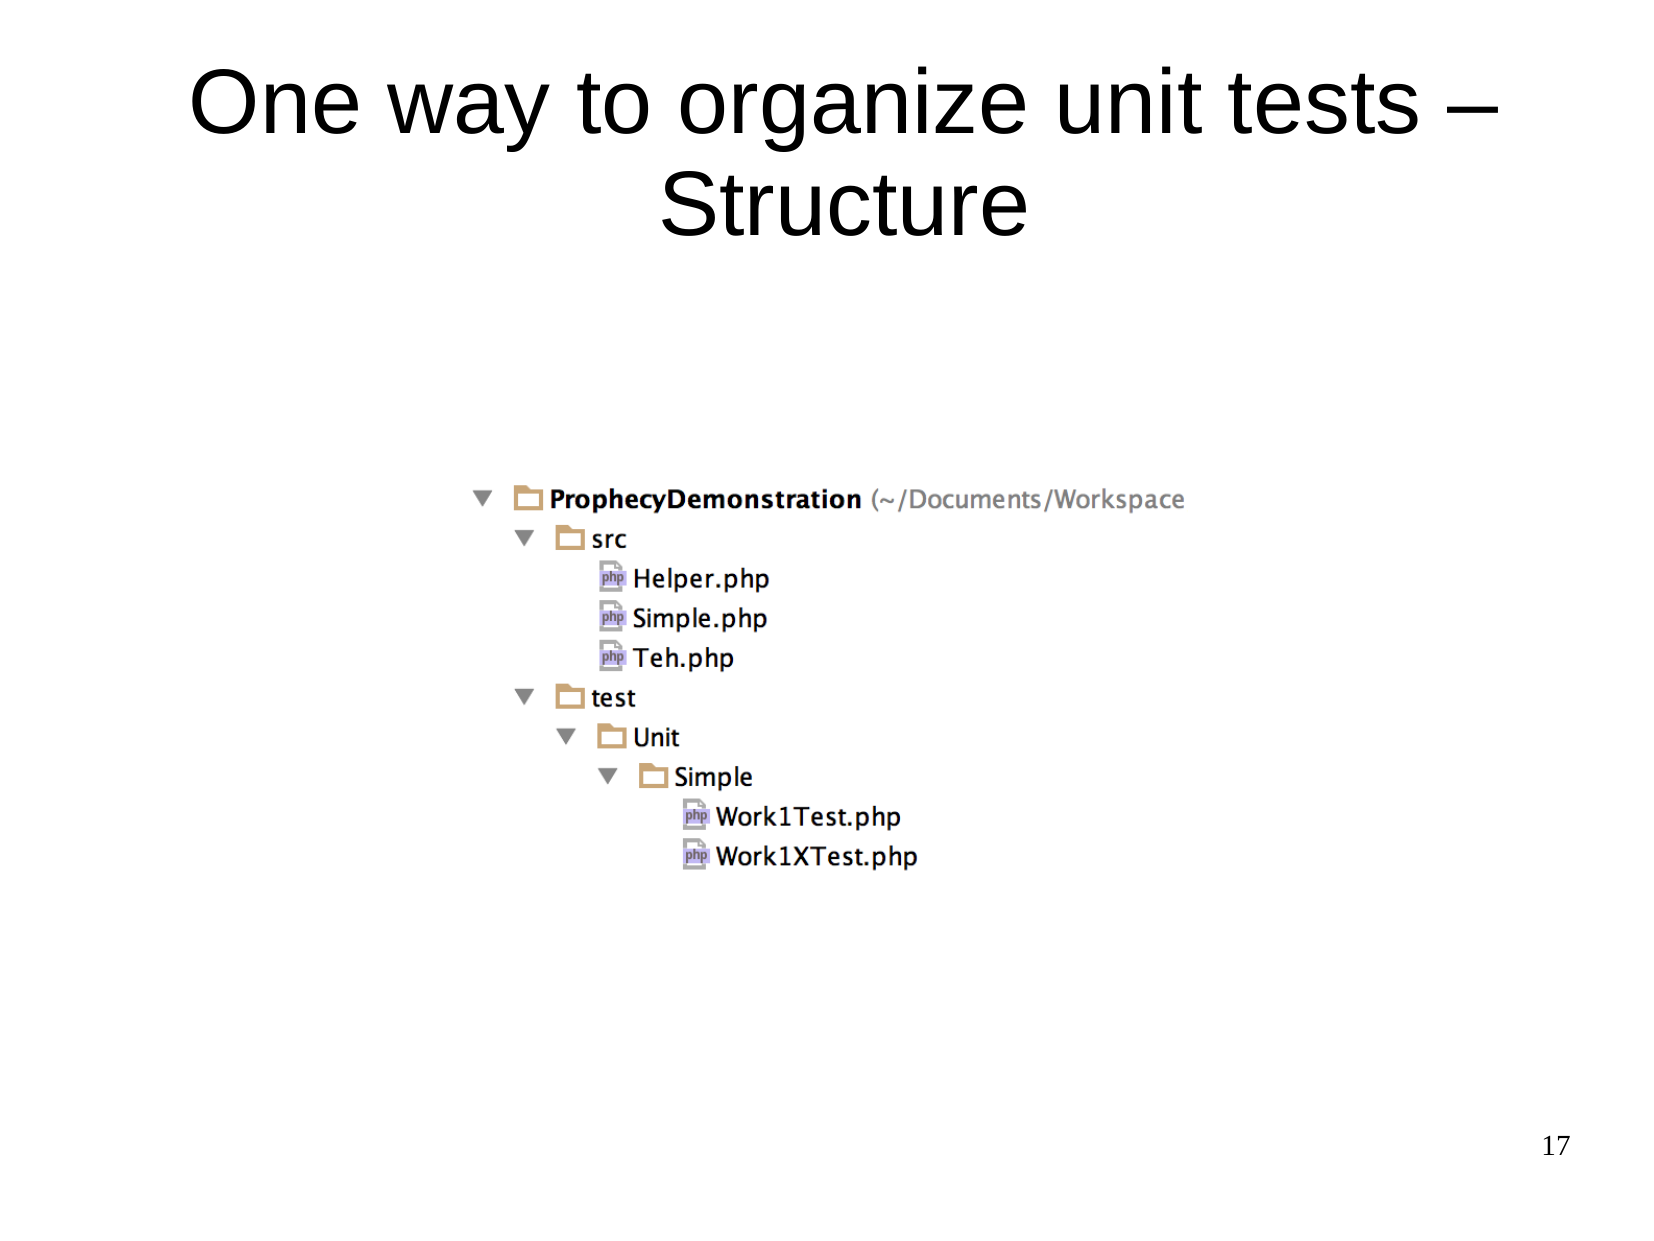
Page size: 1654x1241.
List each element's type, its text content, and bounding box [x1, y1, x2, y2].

title One way to organize unit tests – Structure [82, 49, 1571, 257]
picture [468, 479, 1188, 880]
